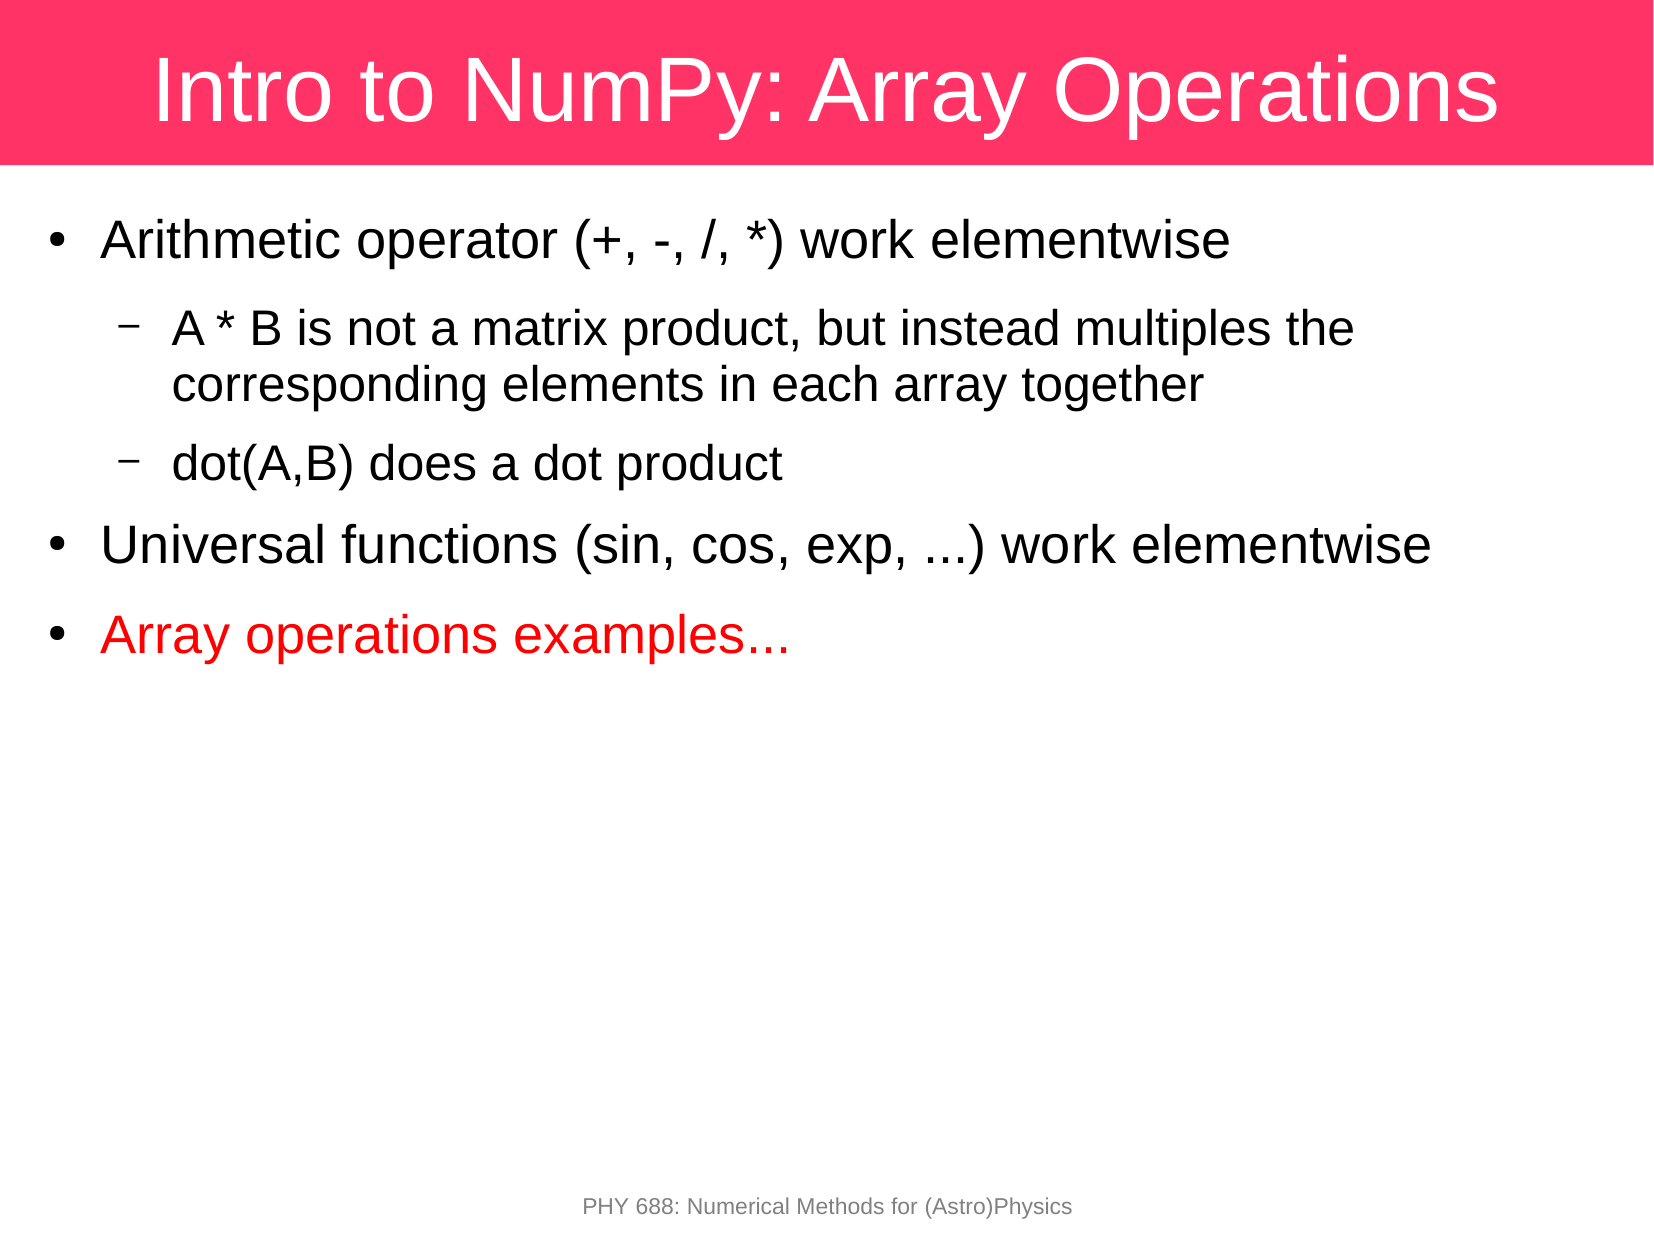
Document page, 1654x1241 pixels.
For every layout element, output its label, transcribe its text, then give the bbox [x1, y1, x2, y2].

title Intro to NumPy: Array Operations [82, 31, 1571, 148]
list Arithmetic operator (+, -, /, *) work elementwise A * B is not a matrix product, but instead multiples the corresponding elements in each array together dot(A,B) does a dot product Universal functions (sin, cos, exp, ...) work elementwise Array operations examples... [30, 210, 1621, 1171]
